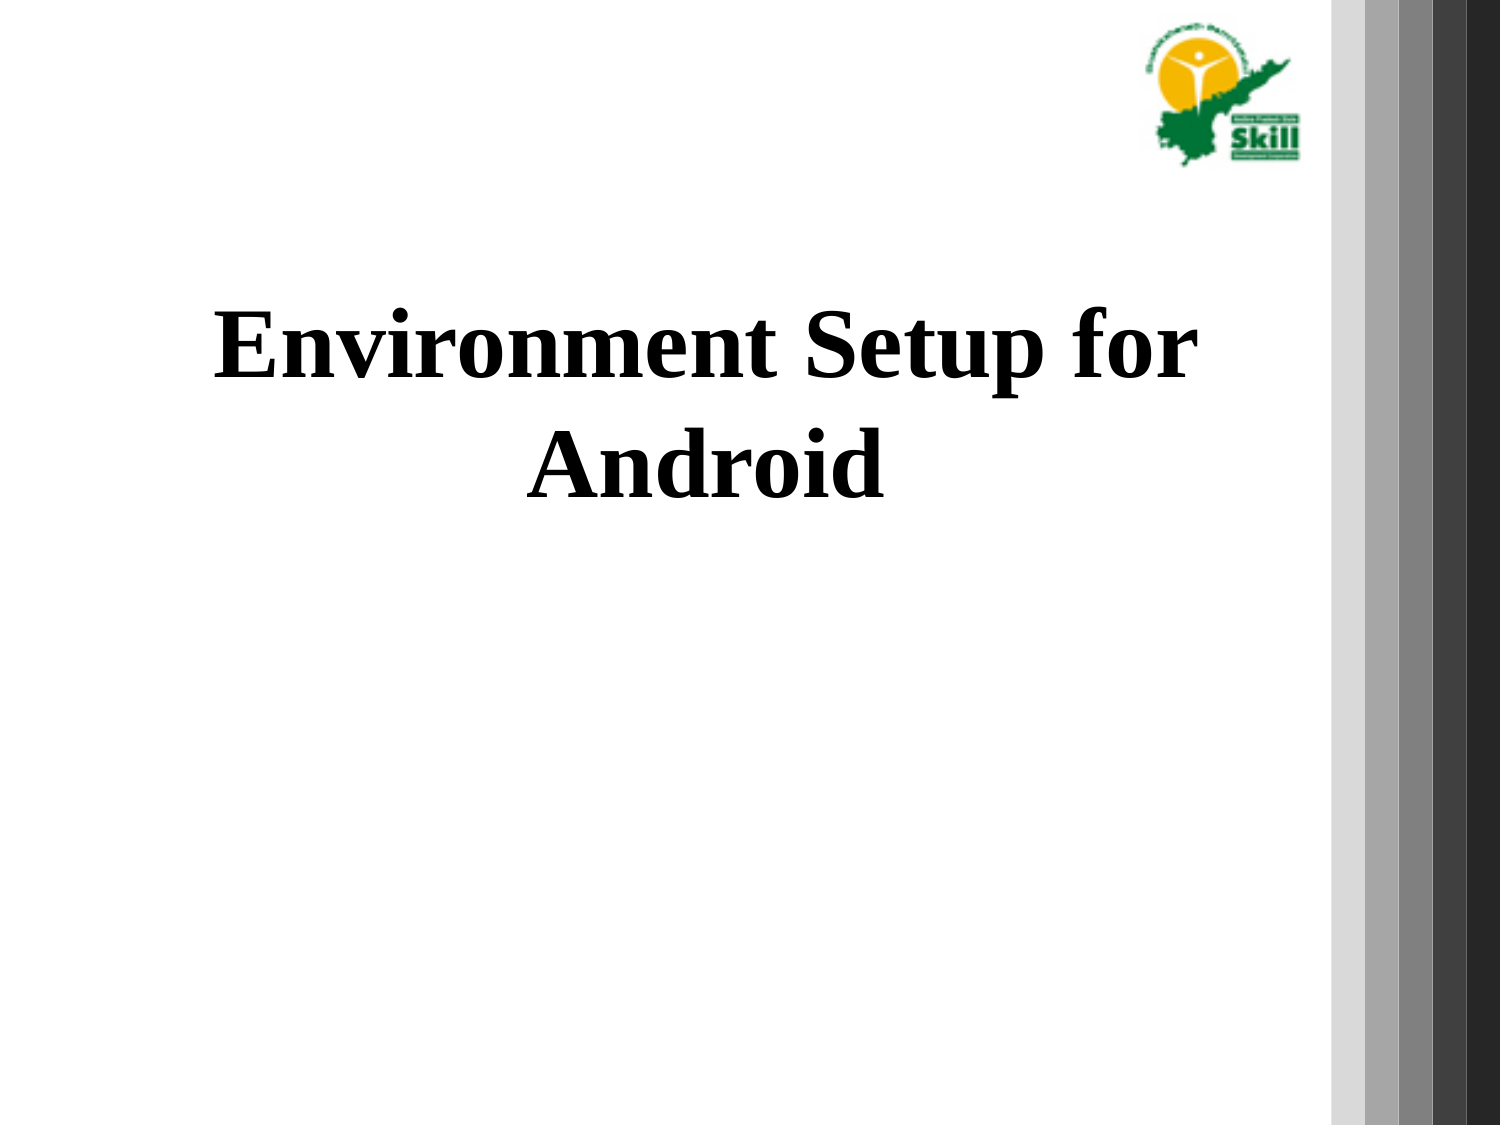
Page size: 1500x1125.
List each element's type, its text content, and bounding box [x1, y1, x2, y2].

picture [1139, 14, 1306, 174]
text_box Environment Setup for Android [62, 174, 1350, 525]
